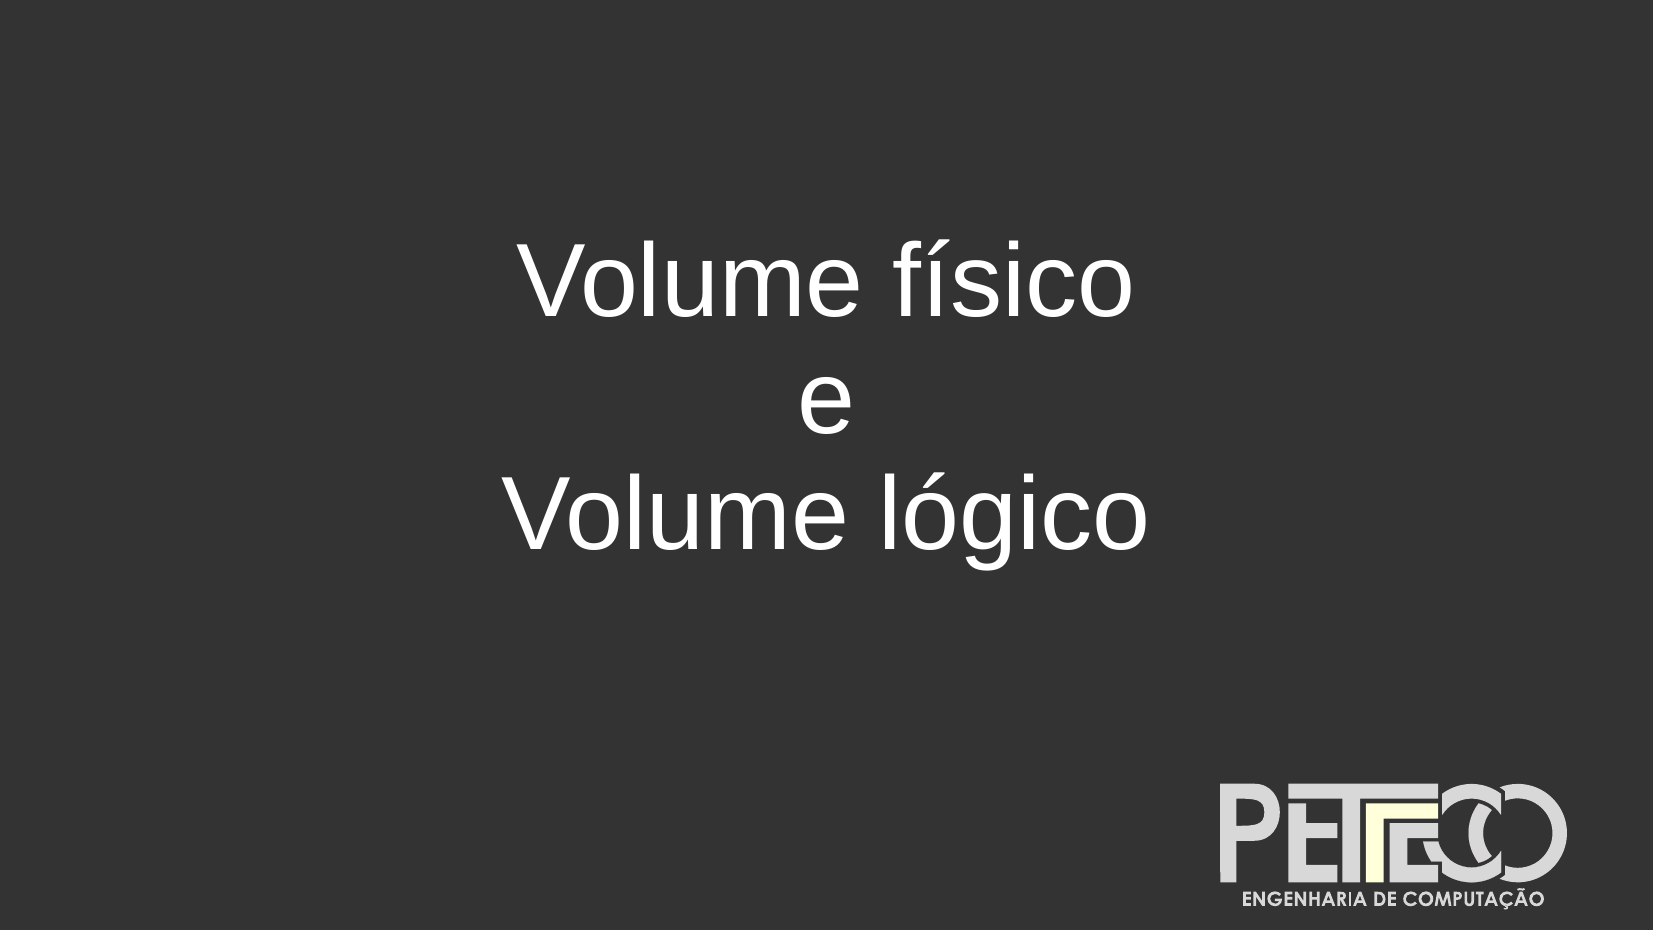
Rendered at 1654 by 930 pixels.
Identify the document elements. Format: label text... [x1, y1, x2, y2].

subtitle Volume físico e Volume lógico [82, 37, 1571, 757]
